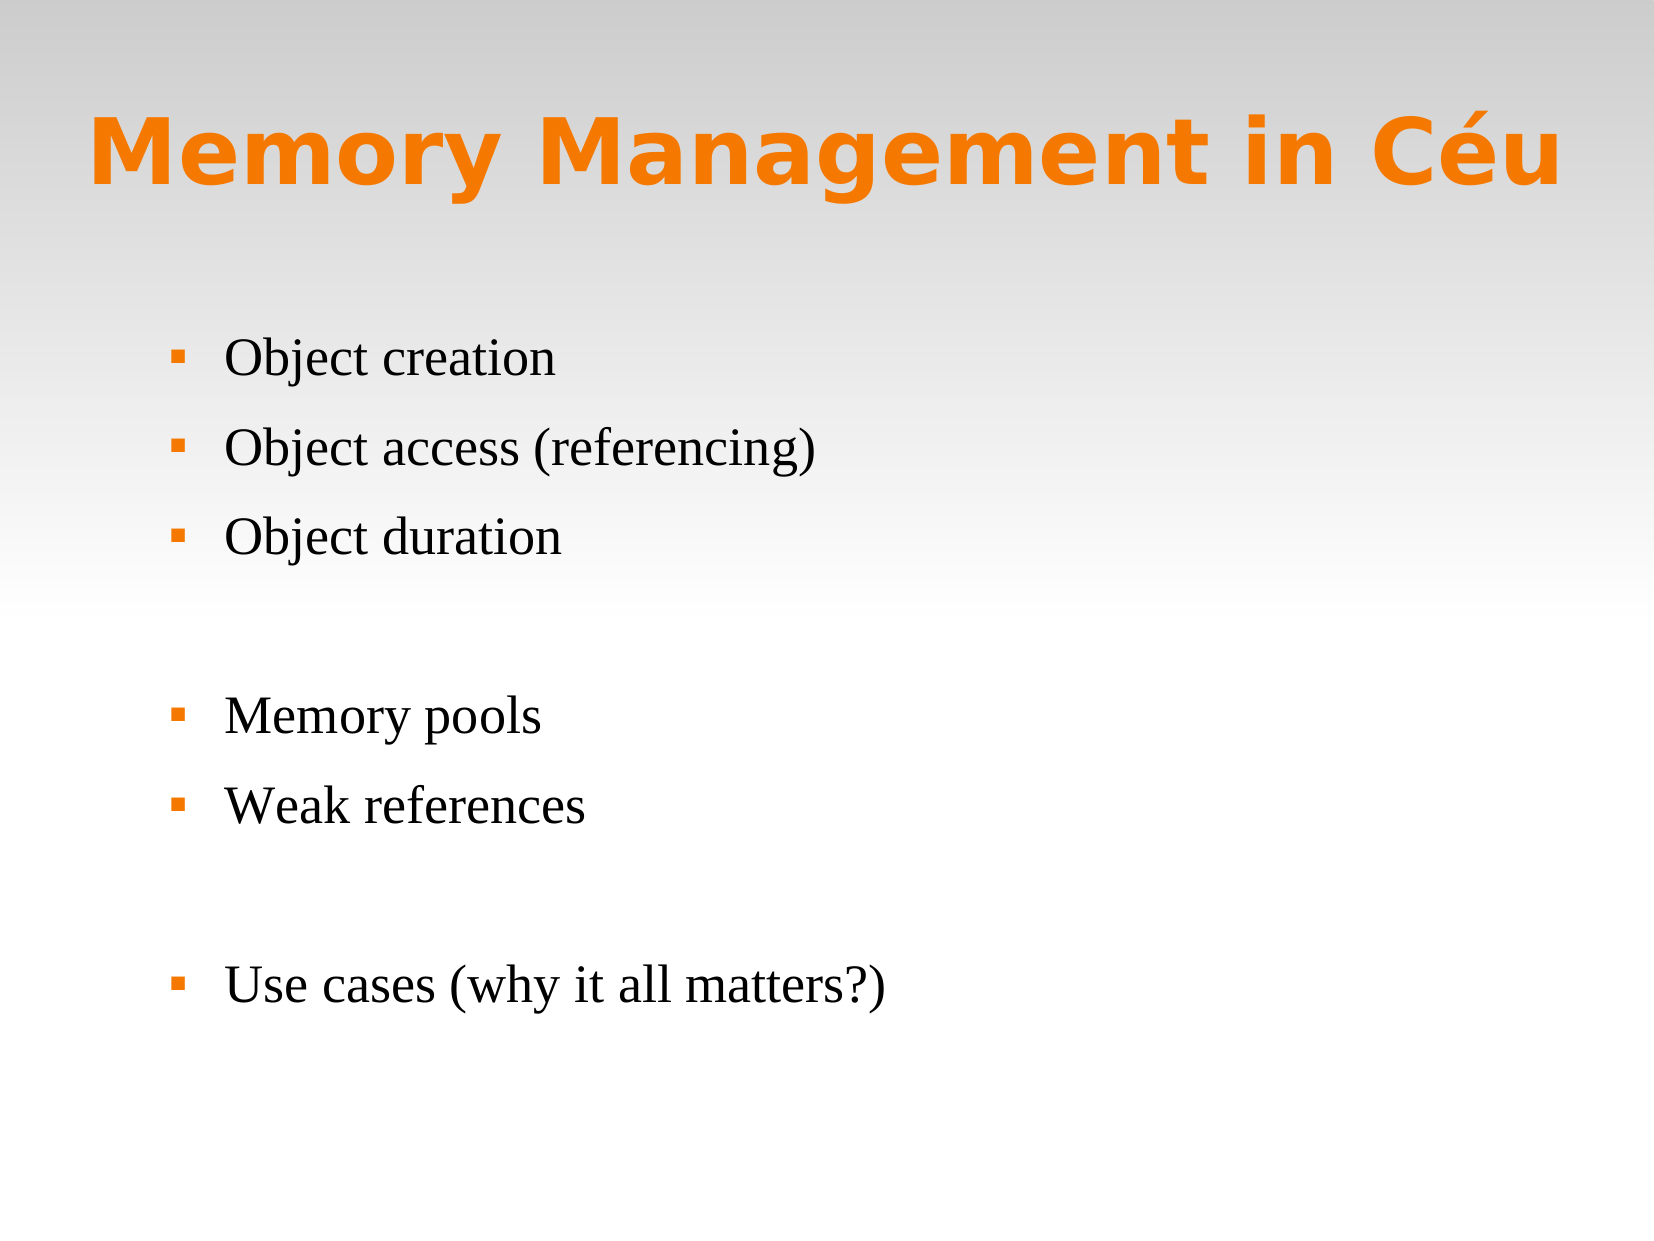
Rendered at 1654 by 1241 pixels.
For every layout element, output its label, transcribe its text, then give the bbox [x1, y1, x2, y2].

title Memory Management in Céu [82, 49, 1571, 257]
list Object creation Object access (referencing) Object duration Memory pools Weak references Use cases (why it all matters?) [82, 327, 1571, 1059]
